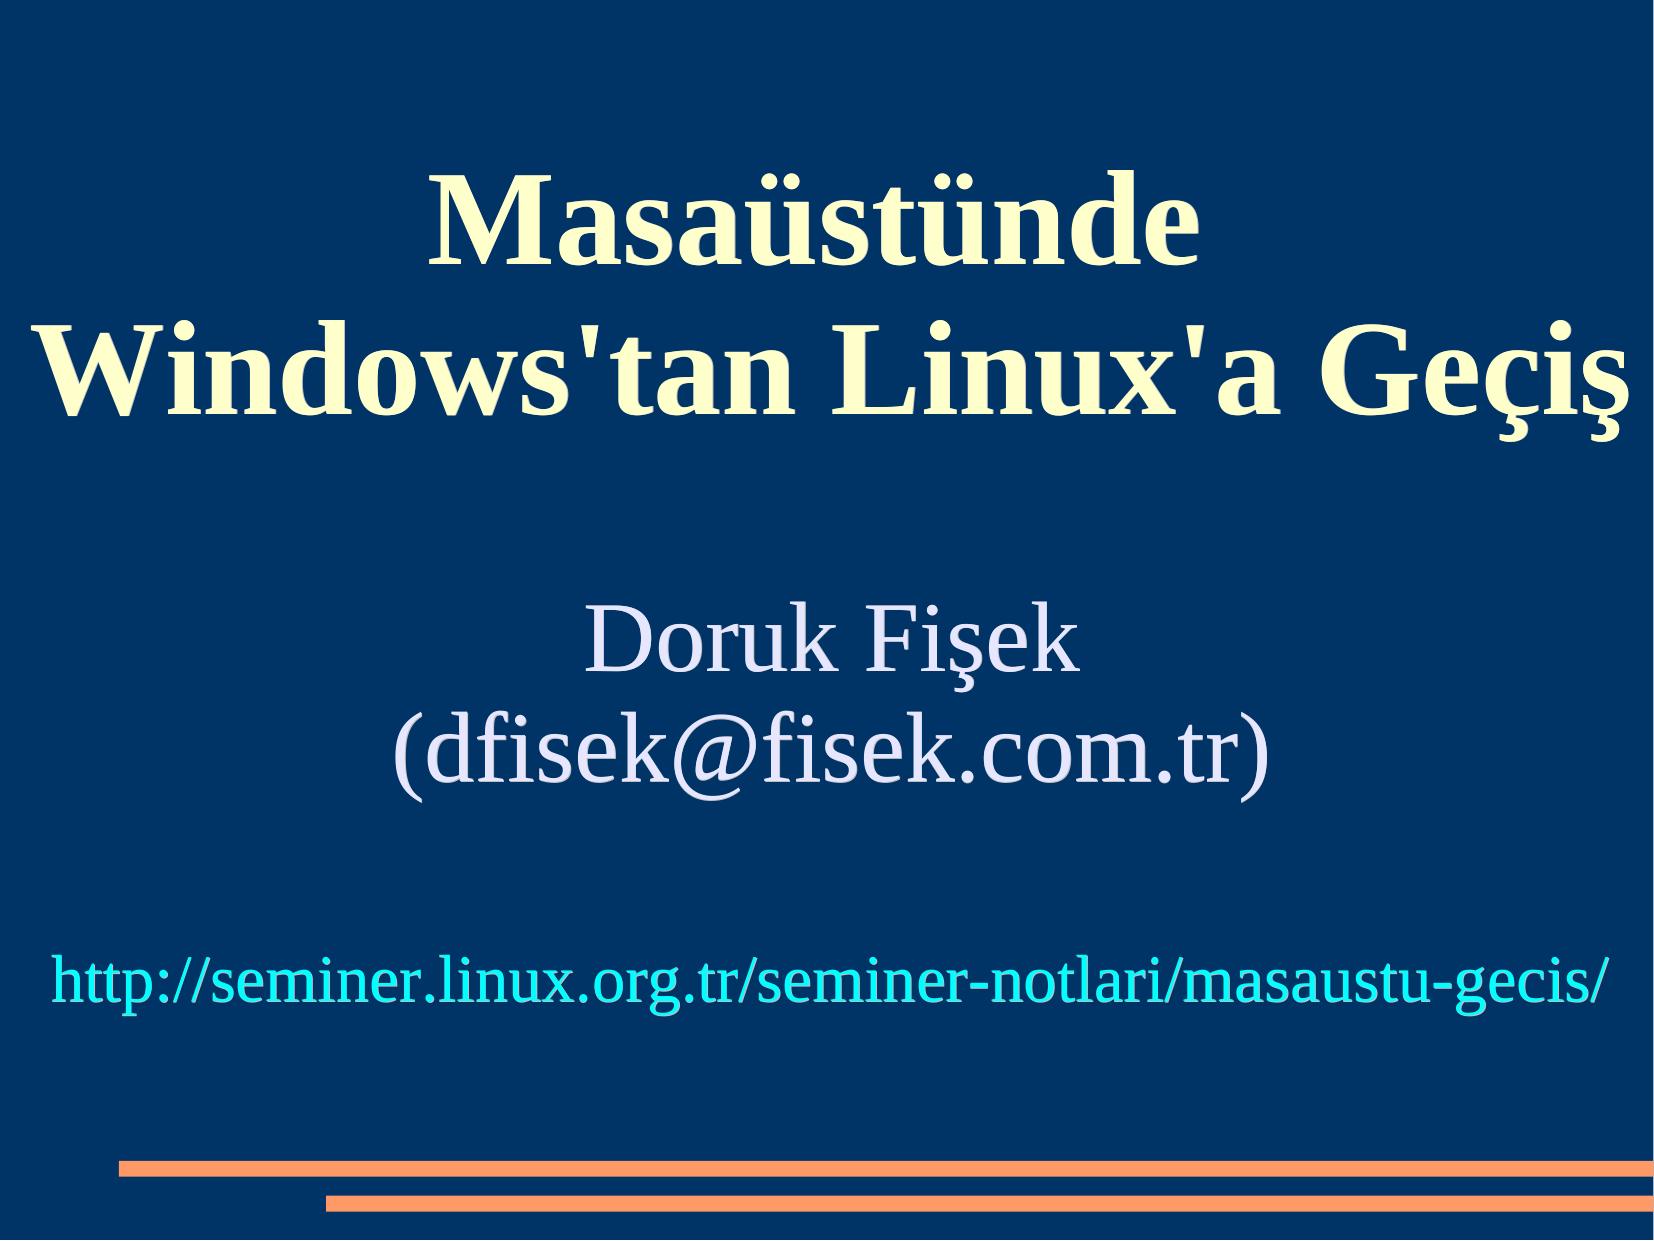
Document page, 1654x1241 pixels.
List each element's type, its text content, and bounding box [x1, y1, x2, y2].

subtitle Masaüstünde Windows'tan Linux'a Geçiş Doruk Fişek (dfisek@fisek.com.tr) http://seminer.linux.org.tr/seminer-notlari/masaustu-gecis/ [23, 109, 1641, 1051]
